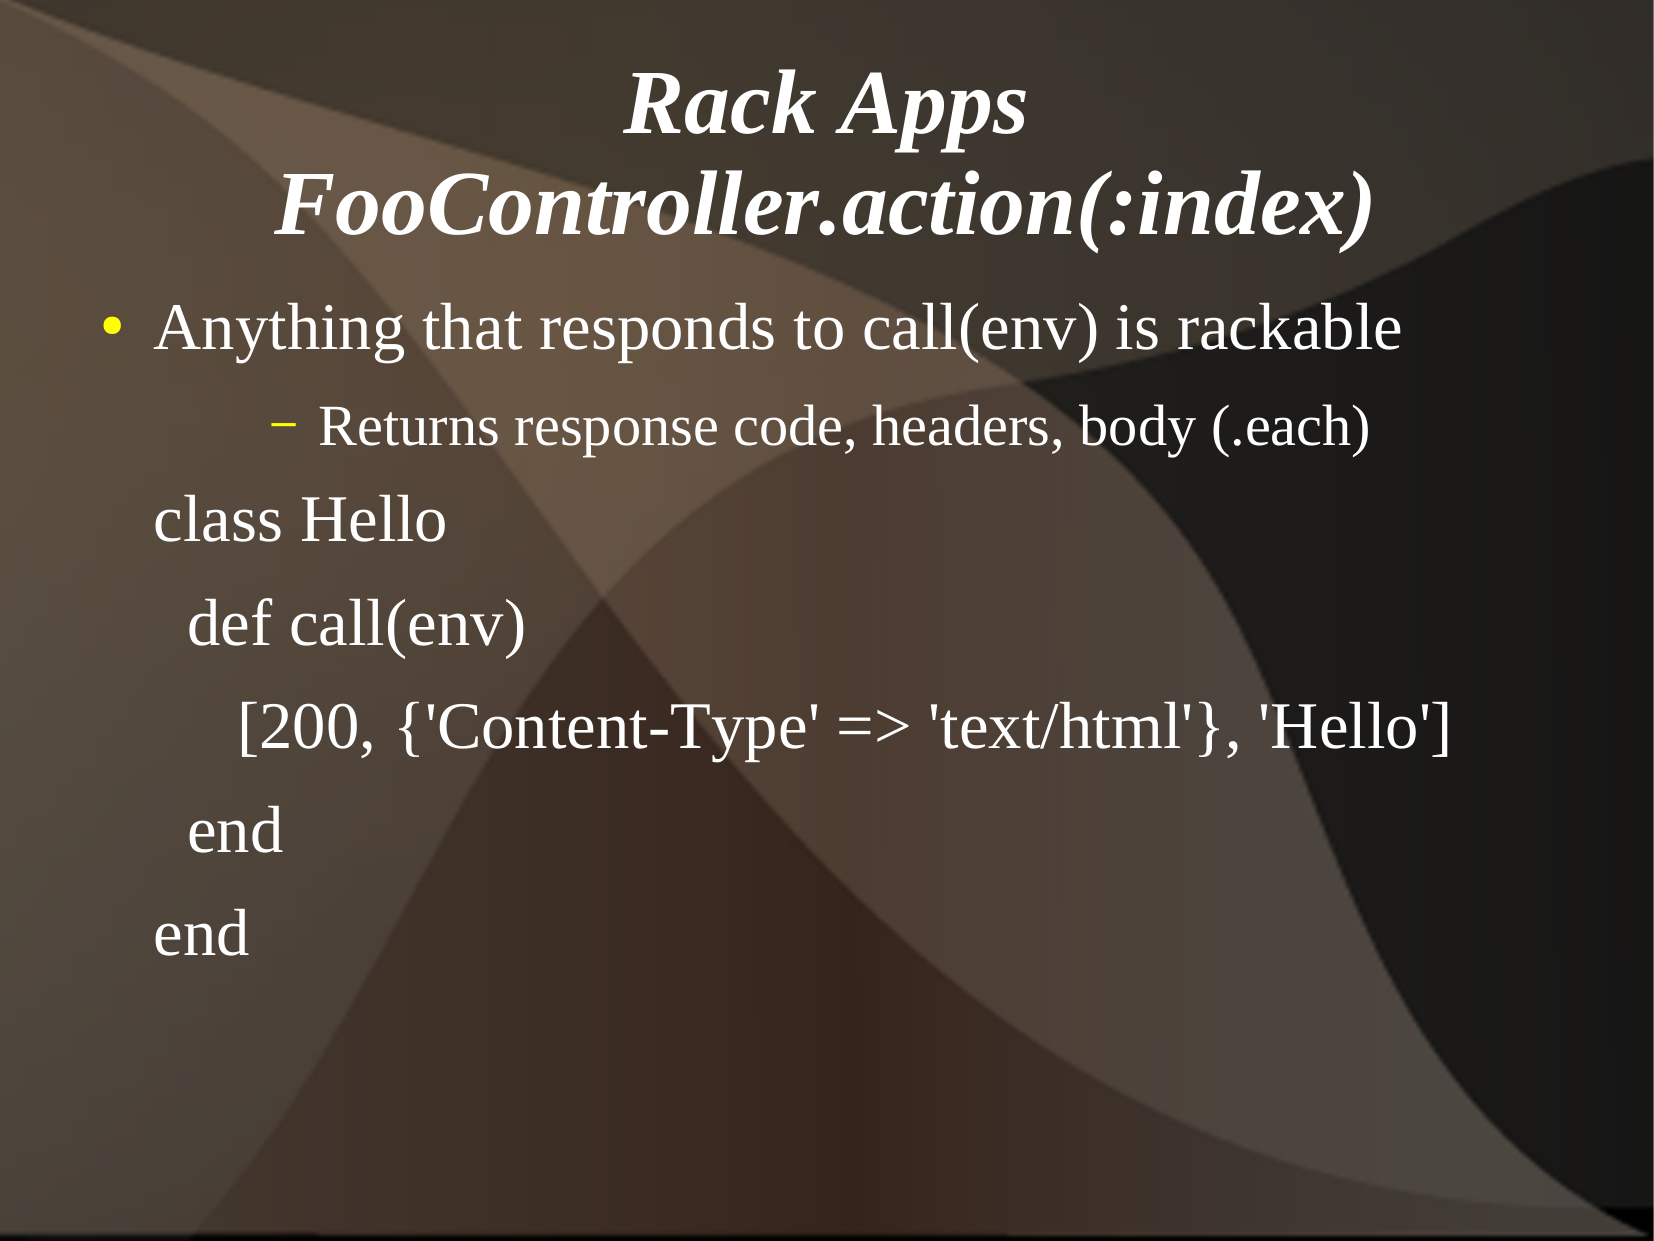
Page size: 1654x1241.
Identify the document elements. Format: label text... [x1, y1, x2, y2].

picture [0, 0, 1654, 1241]
list Anything that responds to call(env) is rackable Returns response code, headers, body (.each) class Hello def call(env) [200, {'Content-Type' => 'text/html'}, 'Hello'] end end [82, 290, 1571, 1094]
title Rack Apps FooController.action(:index) [82, 51, 1571, 255]
